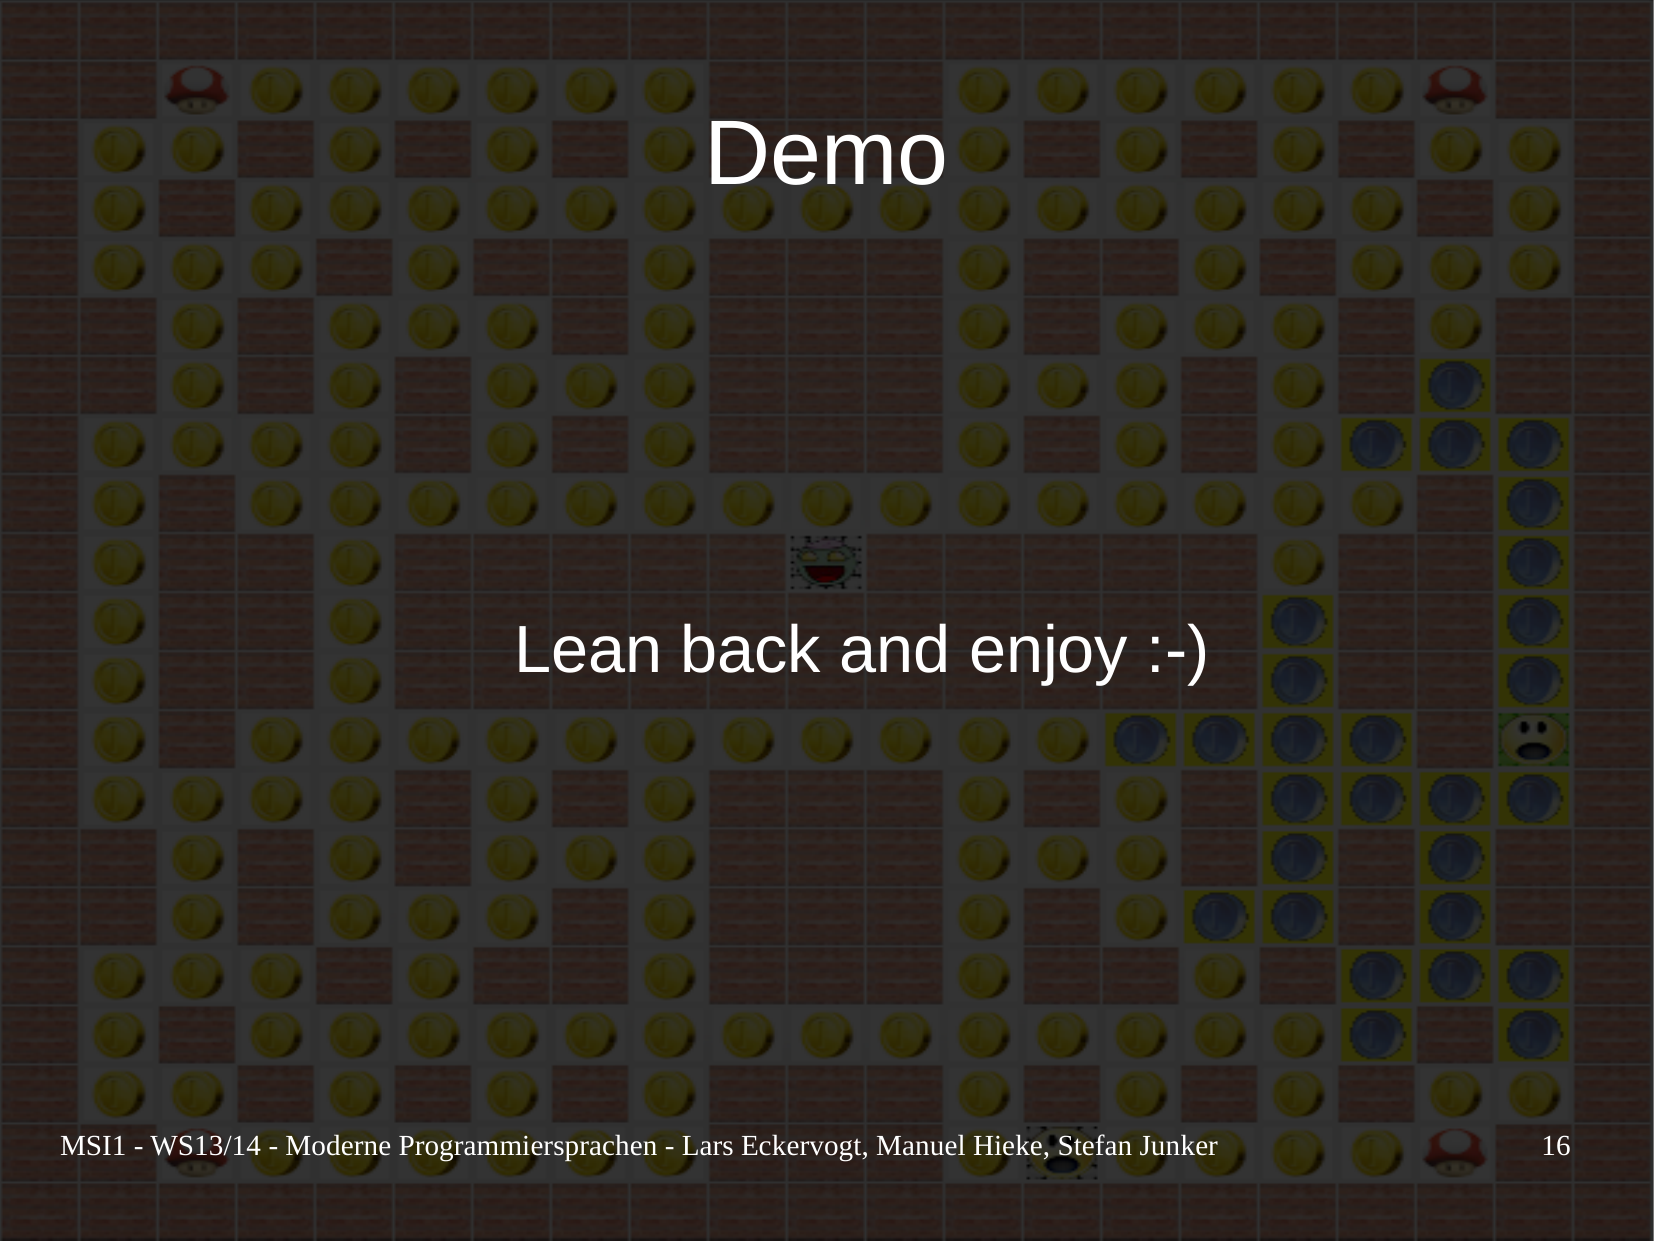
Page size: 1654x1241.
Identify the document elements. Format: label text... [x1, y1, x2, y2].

title Demo [82, 49, 1571, 257]
list Lean back and enjoy :-) [82, 290, 1571, 1010]
picture [0, 0, 1654, 1241]
